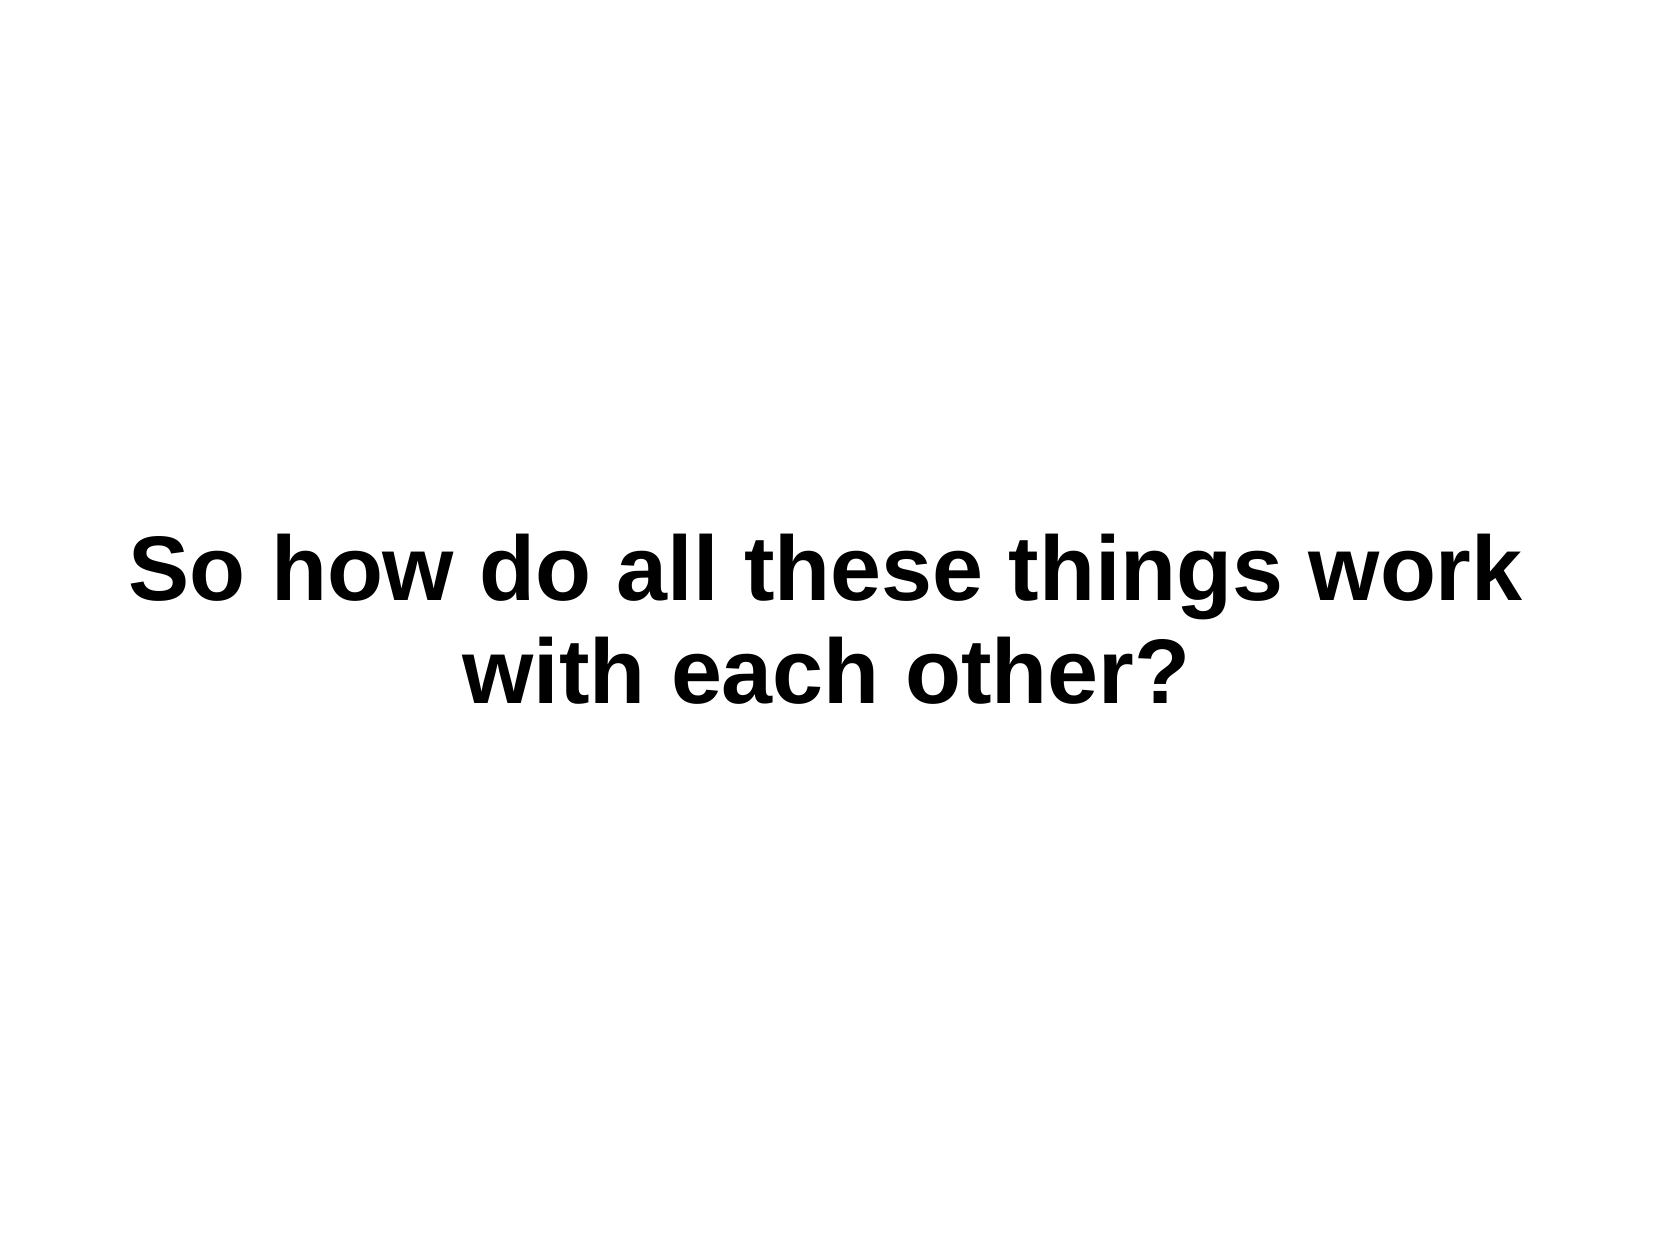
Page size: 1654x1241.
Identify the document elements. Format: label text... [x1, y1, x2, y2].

title So how do all these things work with each other? [82, 517, 1571, 723]
